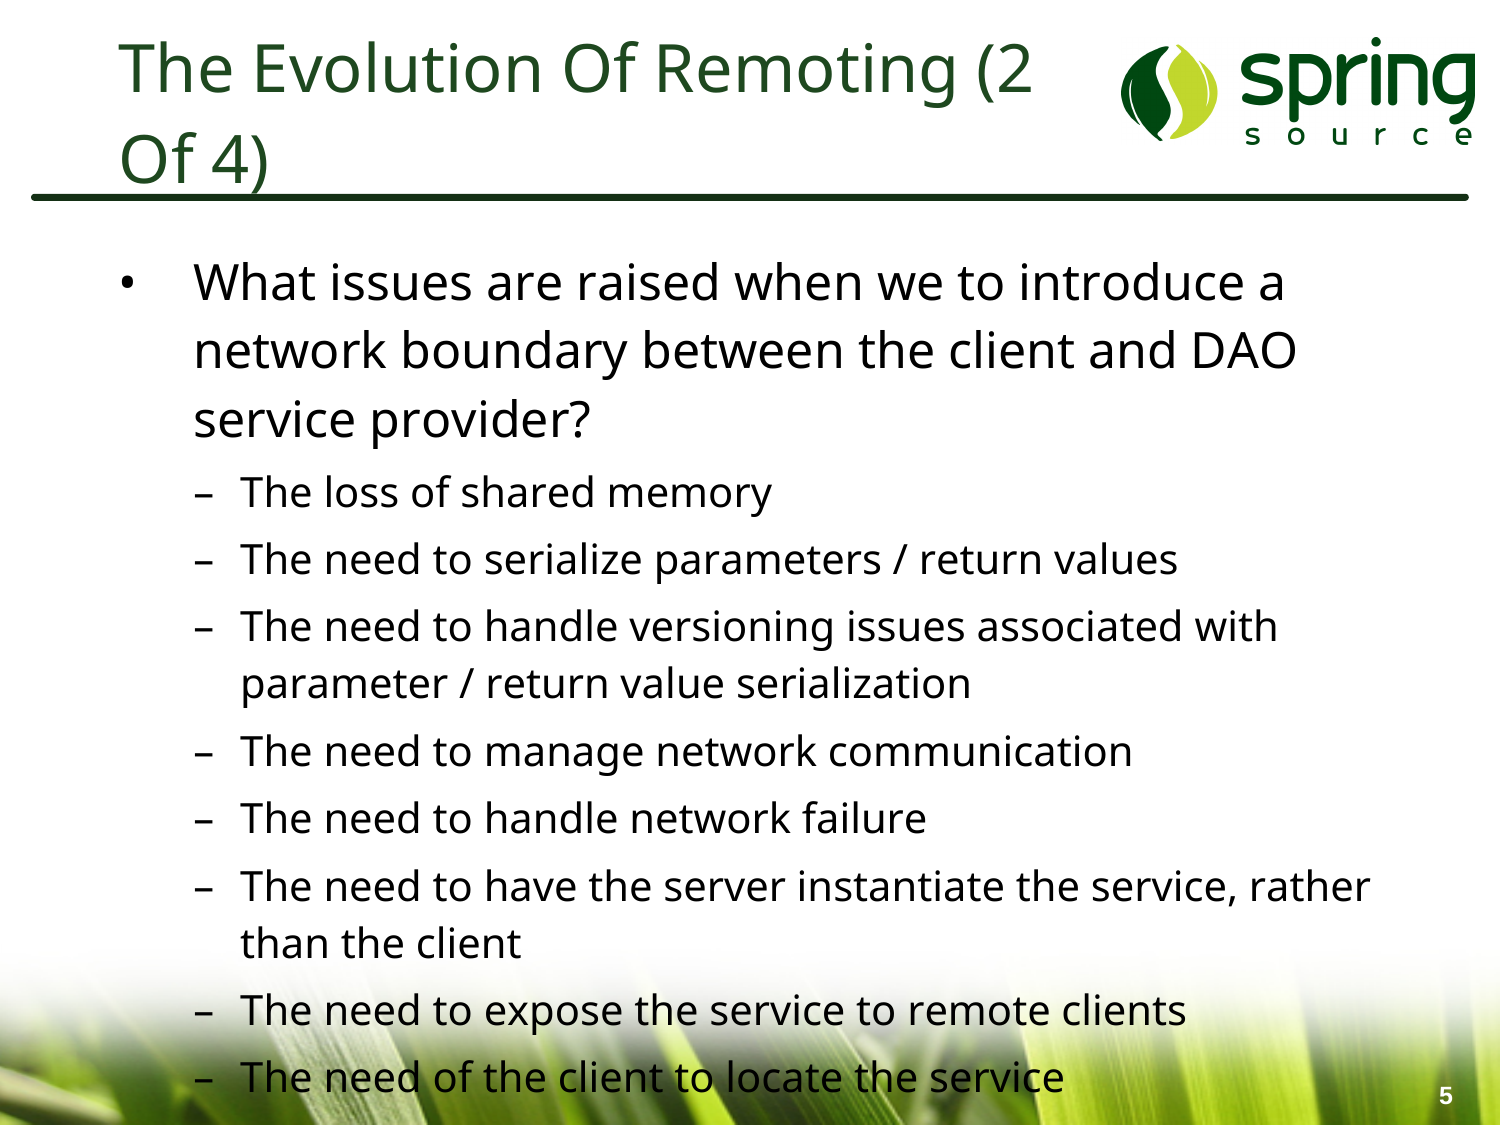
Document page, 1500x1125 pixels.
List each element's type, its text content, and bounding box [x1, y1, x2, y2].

picture [1136, 37, 1475, 145]
list What issues are raised when we to introduce a network boundary between the client and DAO service provider? The loss of shared memory The need to serialize parameters / return values The need to handle versioning issues associated with parameter / return value serialization The need to manage network communication The need to handle network failure The need to have the server instantiate the service, rather than the client The need to expose the service to remote clients The need of the client to locate the service [103, 239, 1395, 1099]
picture [0, 944, 1500, 1125]
title The Evolution Of Remoting (2 Of 4) [103, 13, 1136, 191]
